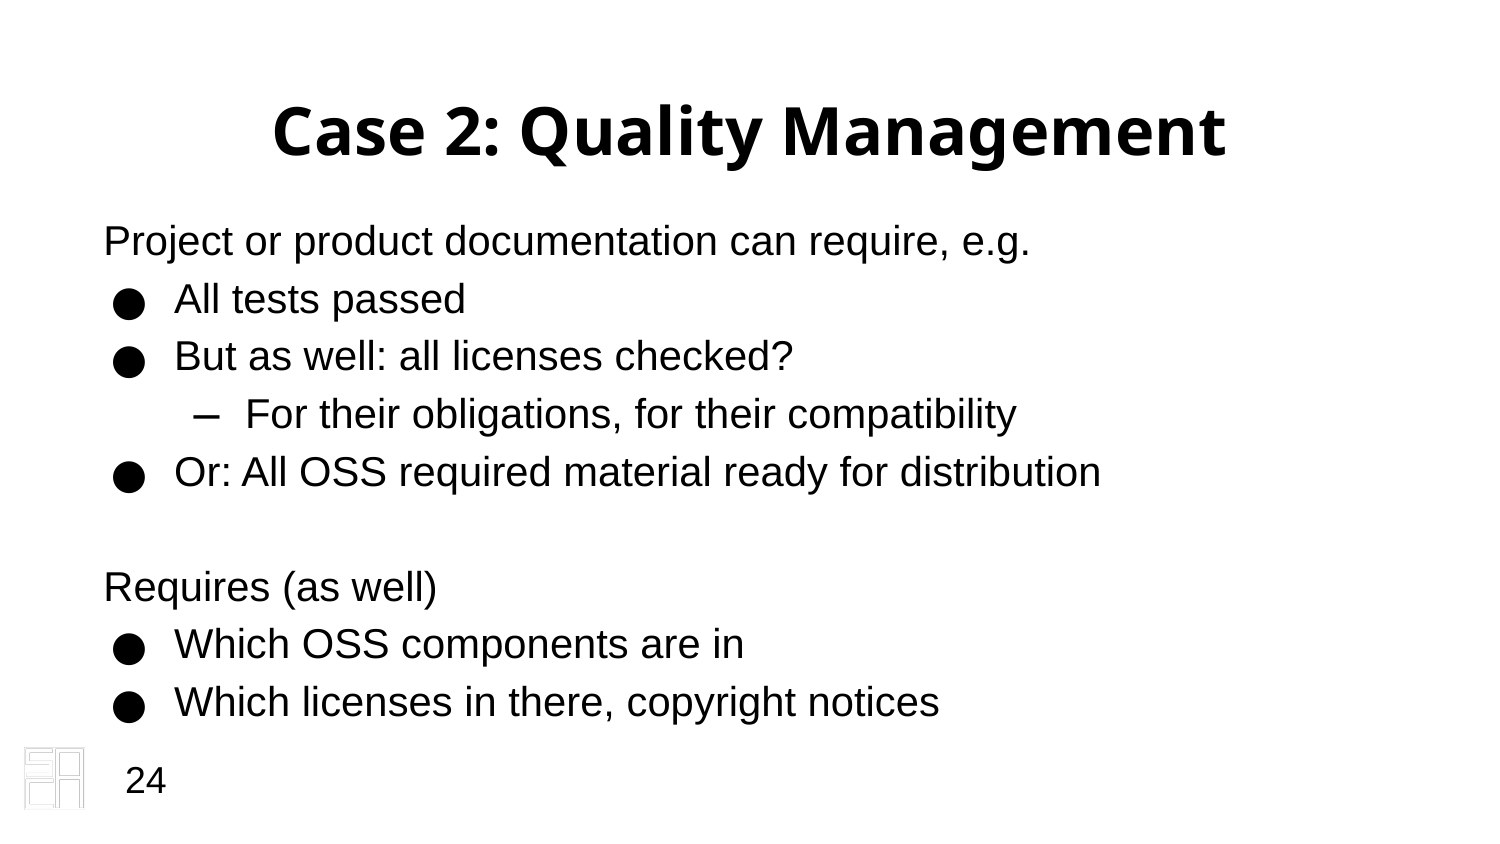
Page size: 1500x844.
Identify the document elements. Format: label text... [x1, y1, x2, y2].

picture [23, 746, 86, 811]
text_box Project or product documentation can require, e.g. All tests passed But as well: all licenses checked? For their obligations, for their compatibility Or: All OSS required material ready for distribution Requires (as well) Which OSS components are in Which licenses in there, copyright notices [88, 199, 1447, 753]
text_box Case 2: Quality Management [74, 39, 1425, 169]
